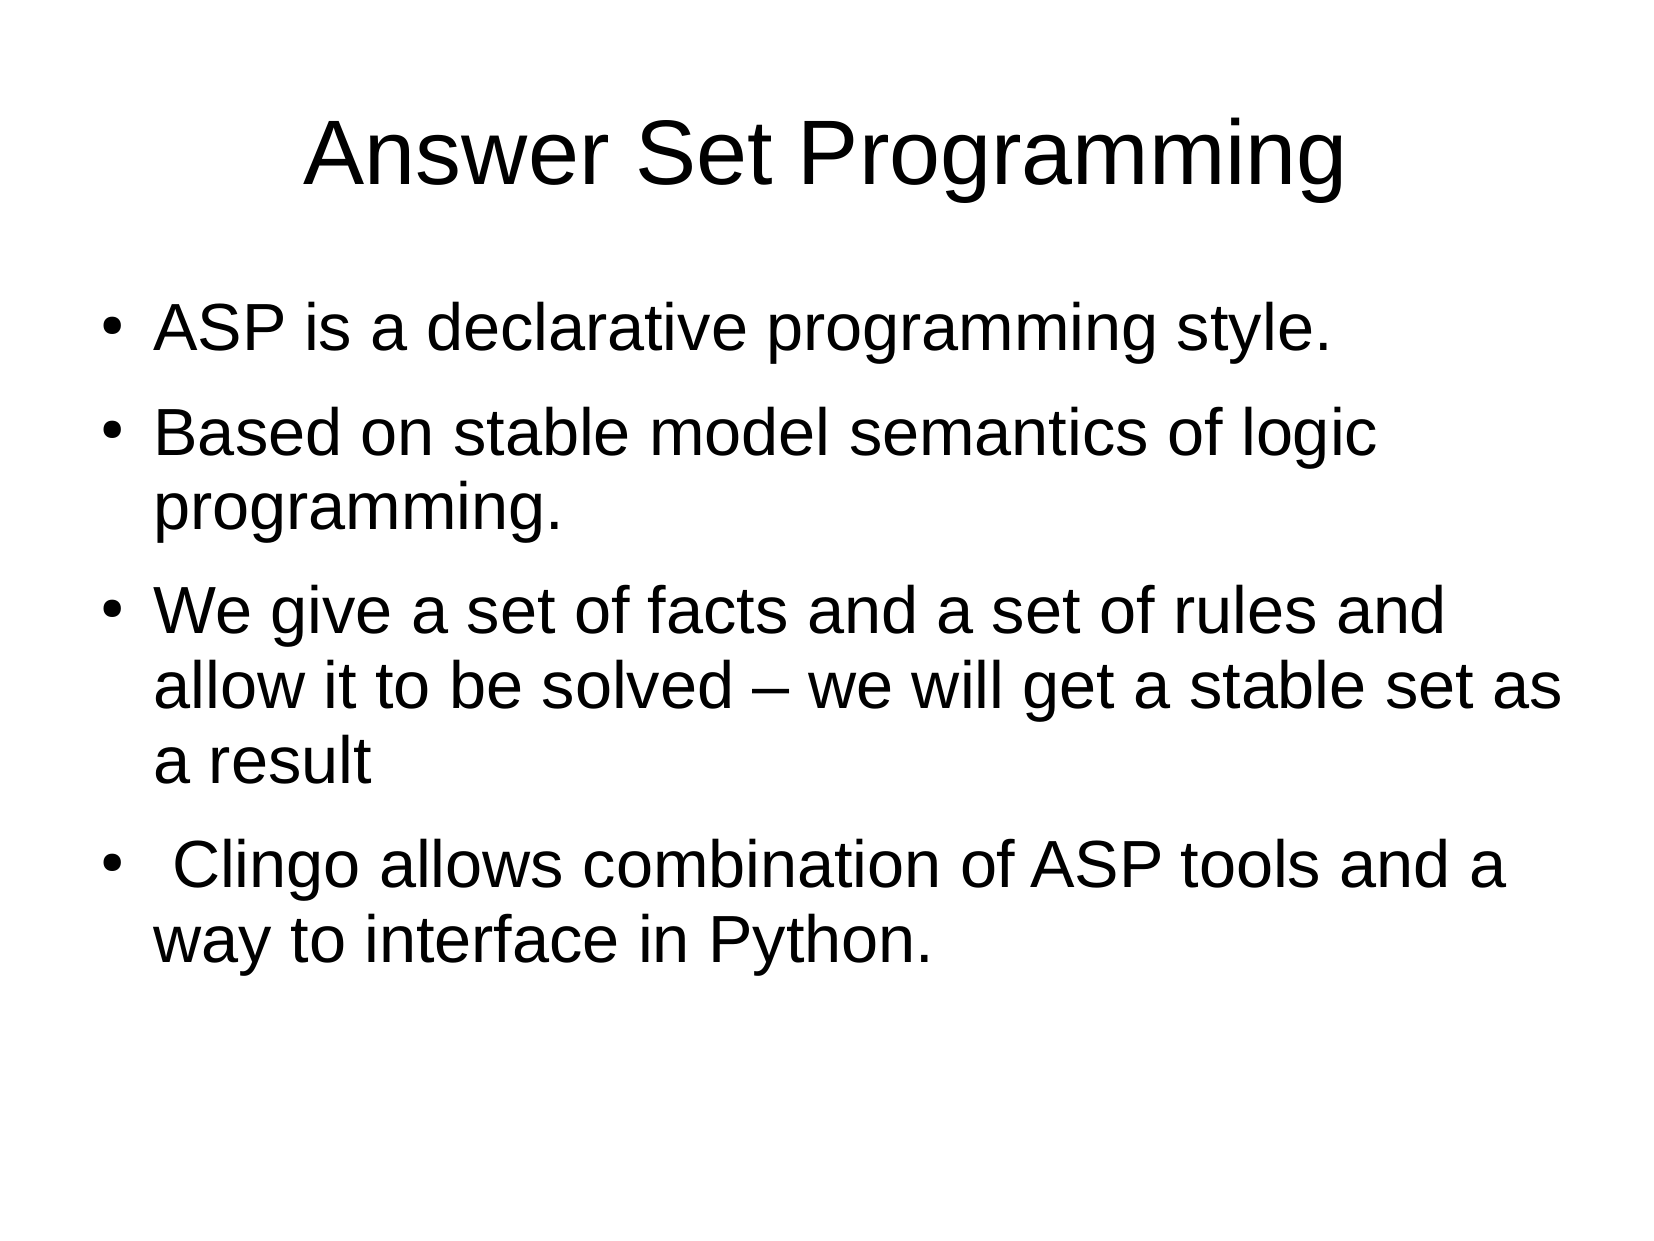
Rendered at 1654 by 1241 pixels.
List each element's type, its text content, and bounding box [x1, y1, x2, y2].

title Answer Set Programming [82, 49, 1571, 257]
list ASP is a declarative programming style. Based on stable model semantics of logic programming. We give a set of facts and a set of rules and allow it to be solved – we will get a stable set as a result Clingo allows combination of ASP tools and a way to interface in Python. [82, 290, 1571, 1010]
